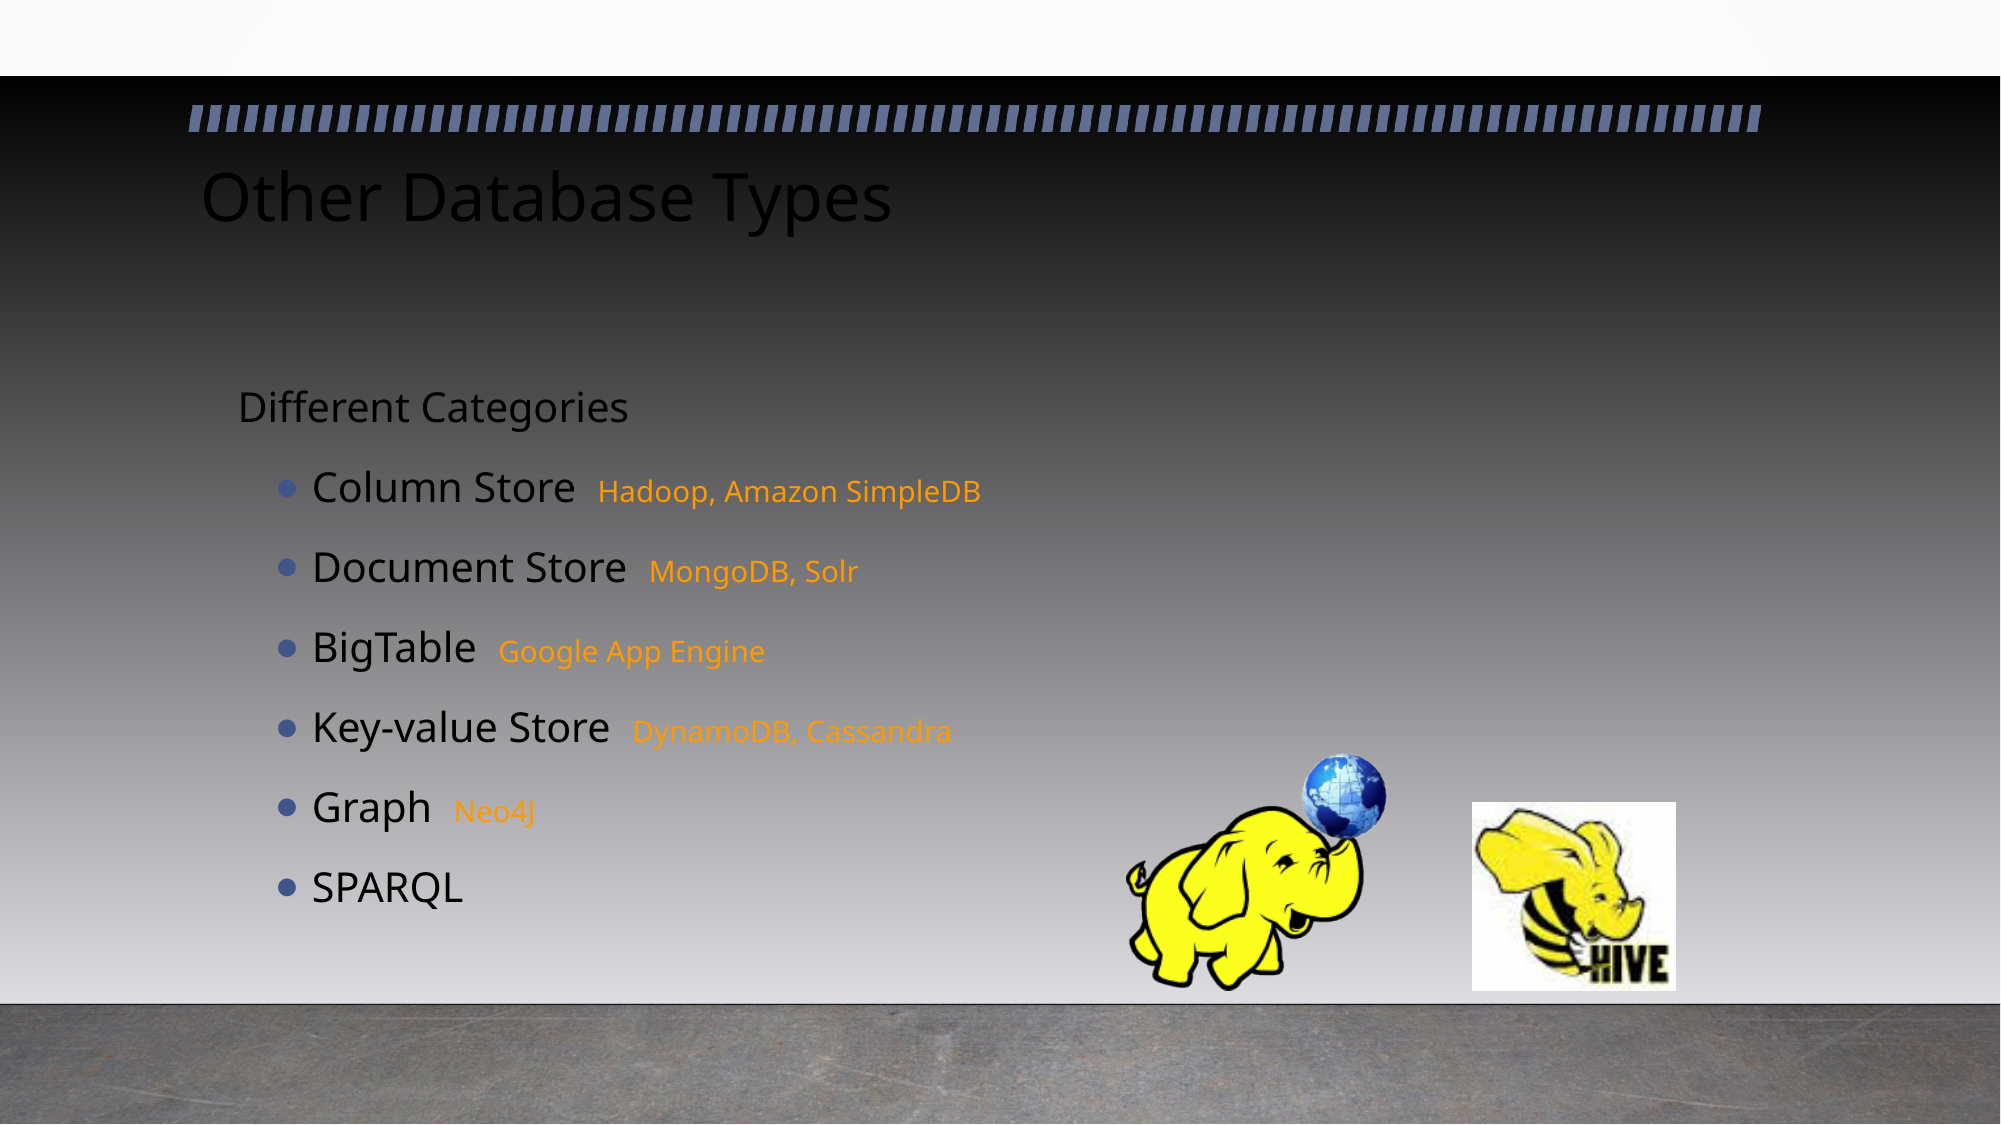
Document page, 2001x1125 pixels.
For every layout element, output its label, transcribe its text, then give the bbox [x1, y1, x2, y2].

title Other Database Types [185, 156, 1761, 329]
picture [1472, 802, 1676, 991]
picture [1126, 752, 1388, 991]
list Different Categories Column Store Hadoop, Amazon SimpleDB Document Store MongoDB, Solr BigTable Google App Engine Key-value Store DynamoDB, Cassandra Graph Neo4J SPARQL [185, 356, 1761, 931]
